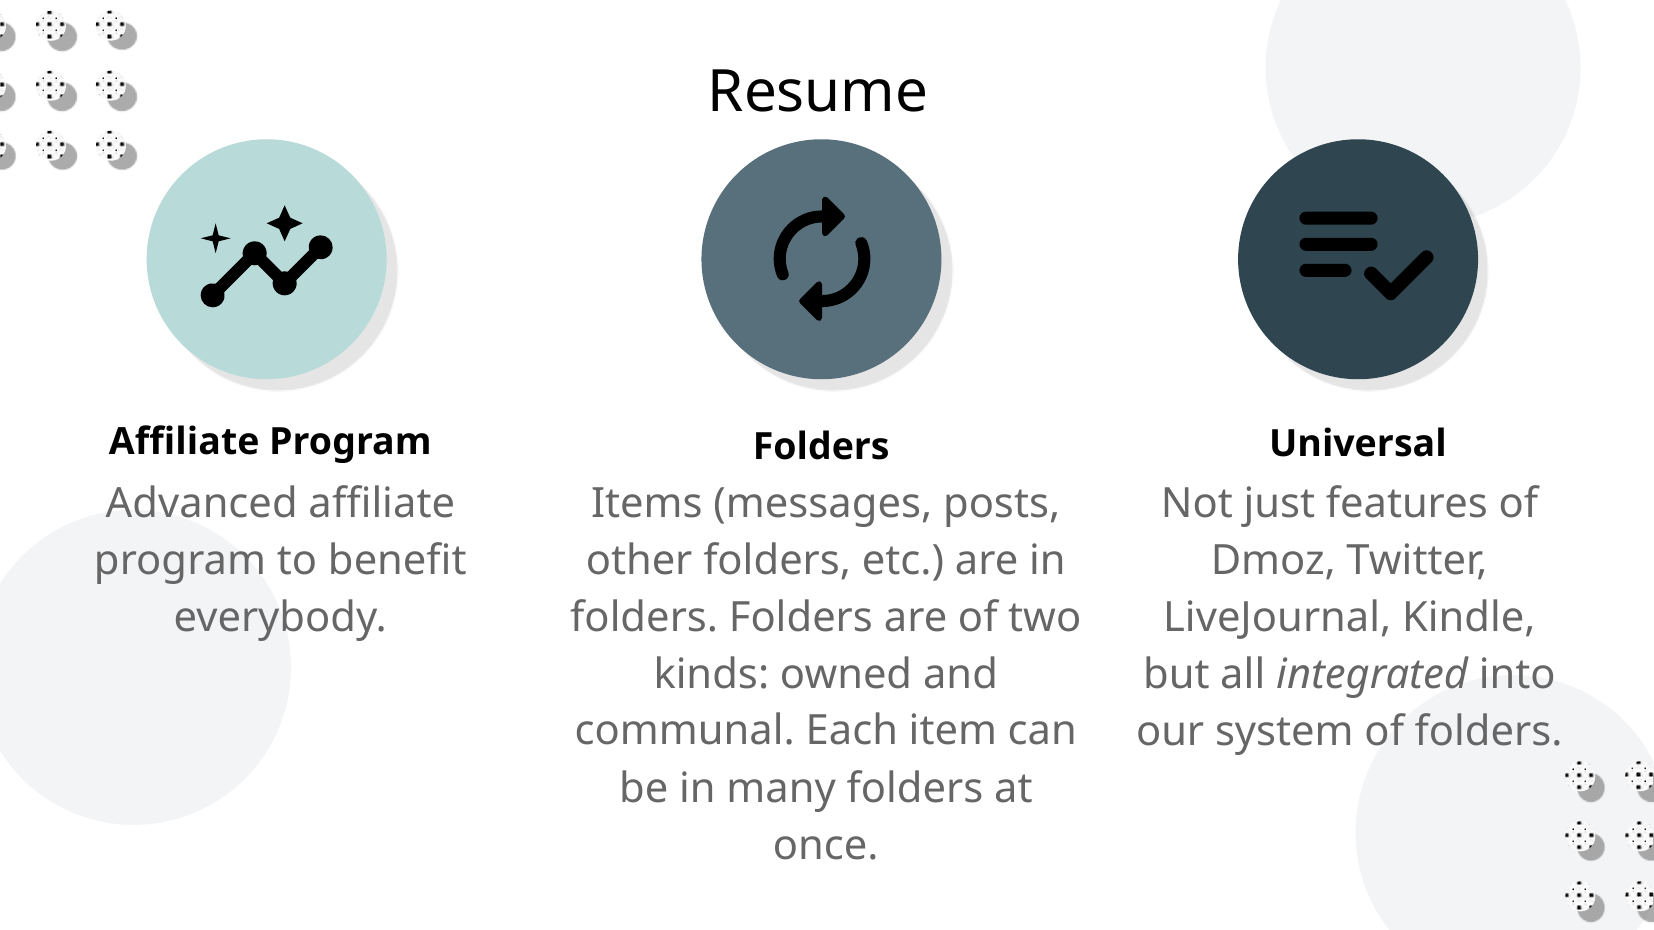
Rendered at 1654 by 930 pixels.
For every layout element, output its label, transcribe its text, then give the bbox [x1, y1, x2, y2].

picture [95, 130, 127, 161]
text_box Items (messages, posts, other folders, etc.) are in folders. Folders are of two kinds: owned and communal. Each item can be in many folders at once. [551, 465, 1101, 930]
picture [1565, 881, 1596, 912]
picture [0, 73, 7, 98]
text_box [1238, 139, 1479, 380]
picture [1283, 169, 1447, 333]
text_box Advanced affiliate program to benefit everybody. [44, 464, 516, 737]
picture [36, 130, 67, 161]
text_box Not just features of Dmoz, Twitter, LiveJournal, Kindle, but all integrated into our system of folders. [1118, 465, 1581, 765]
text_box Affiliate Program [34, 407, 507, 474]
text_box Resume [413, 41, 1224, 127]
text_box Folders [716, 412, 927, 465]
picture [1625, 761, 1654, 792]
text_box [701, 139, 942, 380]
picture [95, 70, 126, 101]
picture [35, 10, 66, 41]
text_box [146, 139, 387, 380]
picture [1625, 821, 1654, 852]
picture [746, 183, 898, 335]
picture [191, 184, 342, 335]
picture [0, 13, 7, 38]
picture [1625, 881, 1654, 912]
picture [0, 133, 7, 158]
picture [35, 70, 67, 101]
picture [1565, 761, 1596, 792]
text_box Universal [1253, 409, 1464, 465]
picture [1565, 821, 1596, 852]
picture [95, 10, 126, 41]
